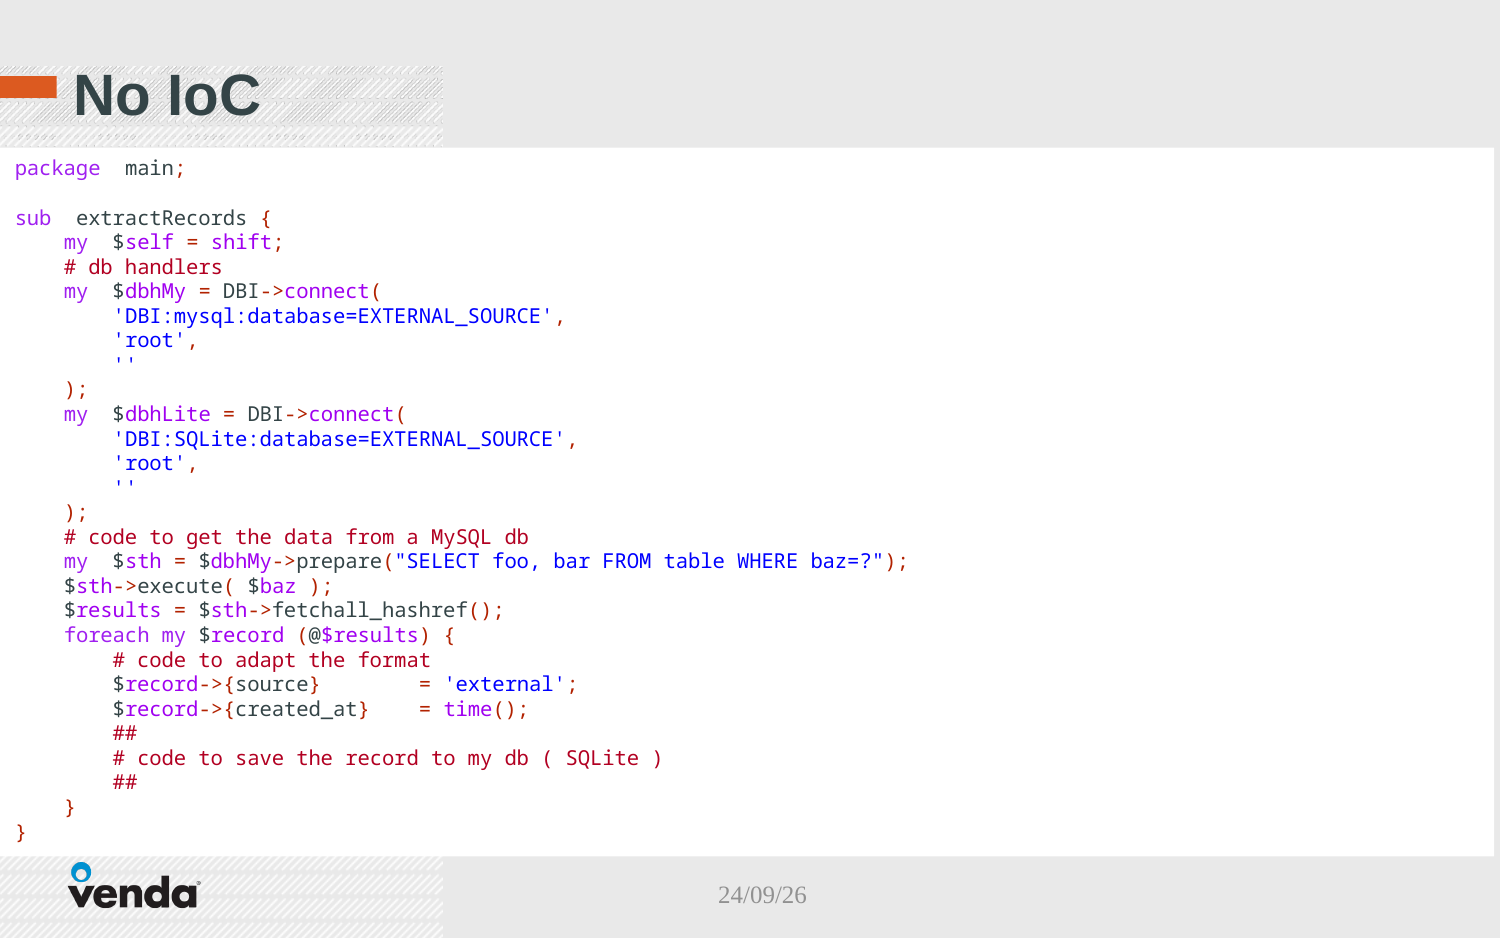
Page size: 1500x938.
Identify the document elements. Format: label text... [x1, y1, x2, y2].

title No IoC [59, 65, 1410, 147]
list package main; sub extractRecords { my $self = shift; # db handlers my $dbhMy = DBI->connect( 'DBI:mysql:database=EXTERNAL_SOURCE', 'root', '' ); my $dbhLite = DBI->connect( 'DBI:SQLite:database=EXTERNAL_SOURCE', 'root', '' ); # code to get the data from a MySQL db my $sth = $dbhMy->prepare("SELECT foo, bar FROM table WHERE baz=?"); $sth->execute( $baz ); $results = $sth->fetchall_hashref(); foreach my $record (@$results) { # code to adapt the format $record->{source} = 'external'; $record->{created_at} = time(); ## # code to save the record to my db ( SQLite ) ## } } [0, 147, 1495, 857]
picture [0, 857, 443, 938]
picture [0, 66, 59, 147]
